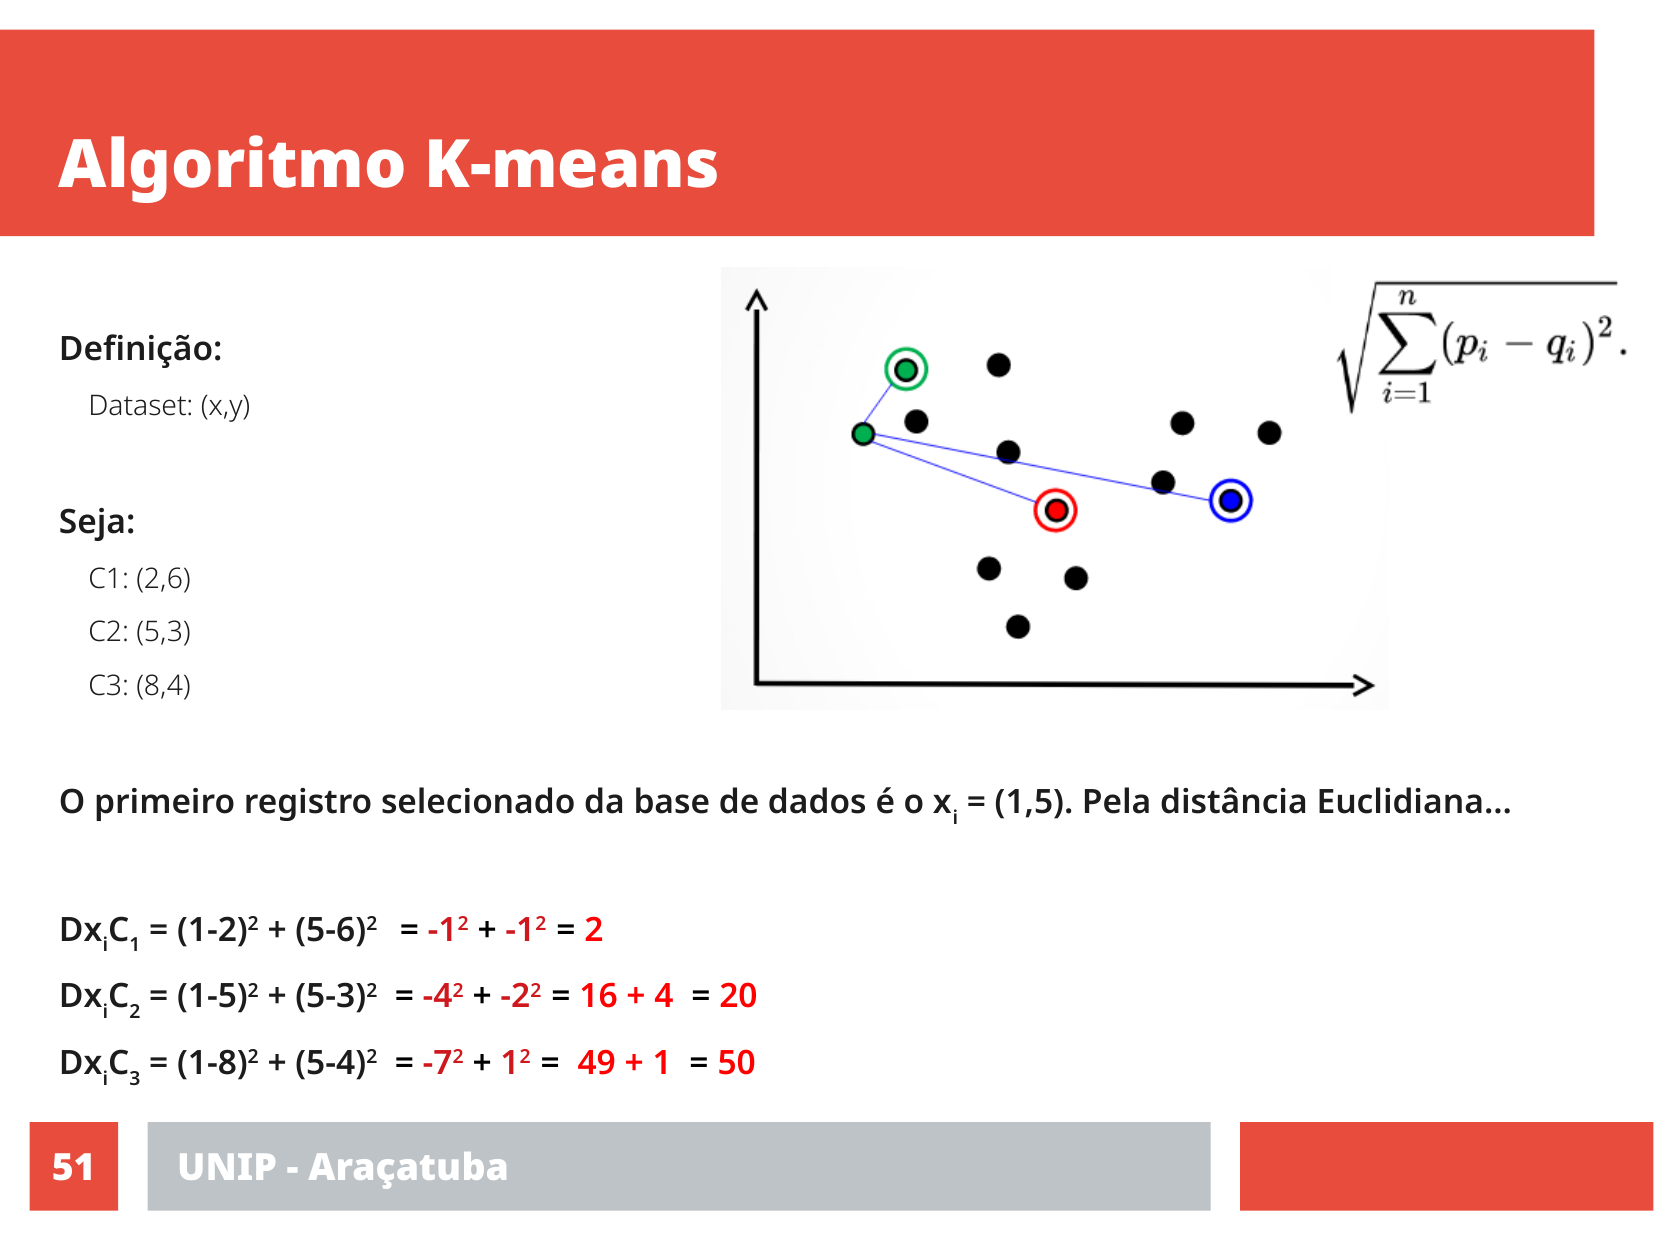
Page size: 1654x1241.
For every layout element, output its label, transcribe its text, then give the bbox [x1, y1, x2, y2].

picture [721, 251, 1644, 443]
list Definição: Dataset: (x,y) Seja: C1: (2,6) C2: (5,3) C3: (8,4) O primeiro registro selecionado da base de dados é o xi = (1,5). Pela distância Euclidiana… DxiC1 = (1-2)2 + (5-6)2 = -12 + -12 = 2 DxiC2 = (1-5)2 + (5-3)2 = -42 + -22 = 16 + 4 = 20 DxiC3 = (1-8)2 + (5-4)2 = -72 + 12 = 49 + 1 = 50 [59, 324, 1565, 1093]
title Algoritmo K-means [59, 59, 1595, 207]
